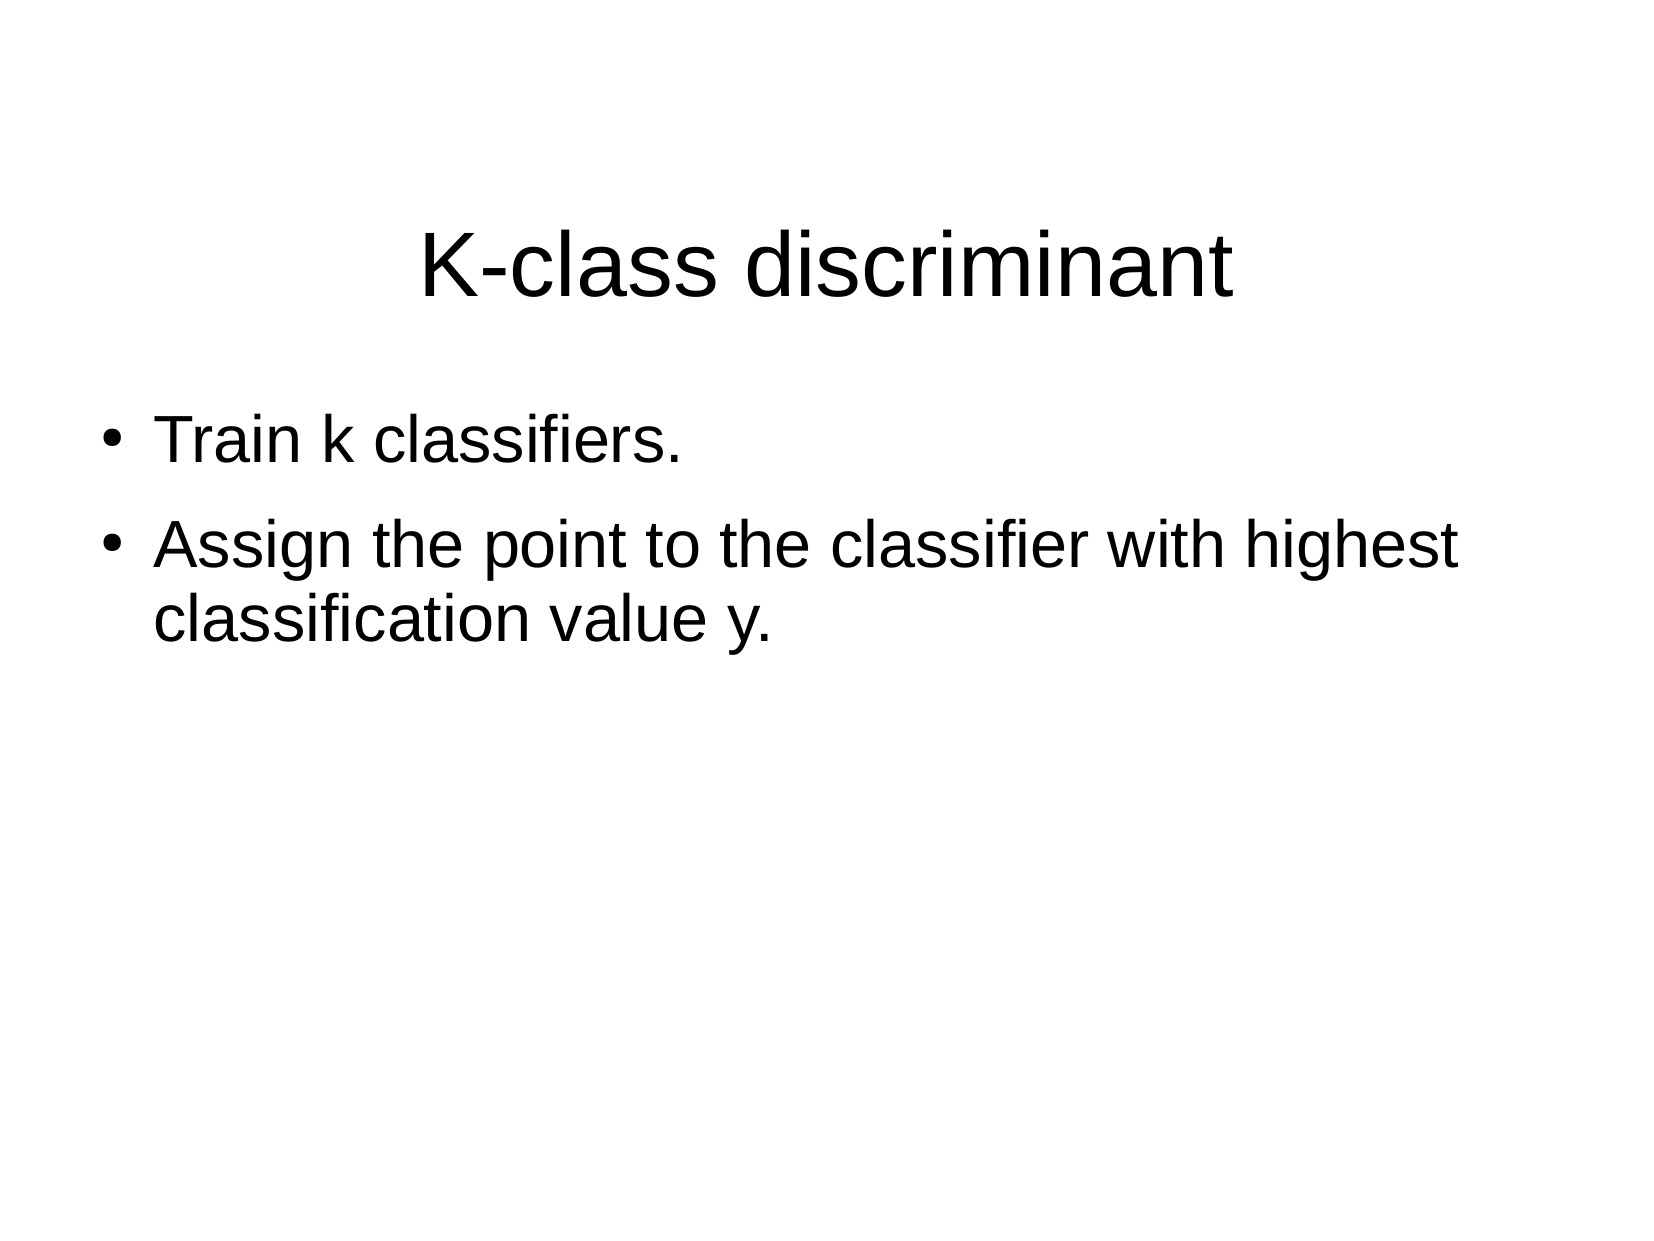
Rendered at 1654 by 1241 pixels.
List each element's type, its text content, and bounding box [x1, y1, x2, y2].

list Train k classifiers. Assign the point to the classifier with highest classification value y. [82, 402, 1571, 1221]
title K-class discriminant [82, 169, 1571, 362]
